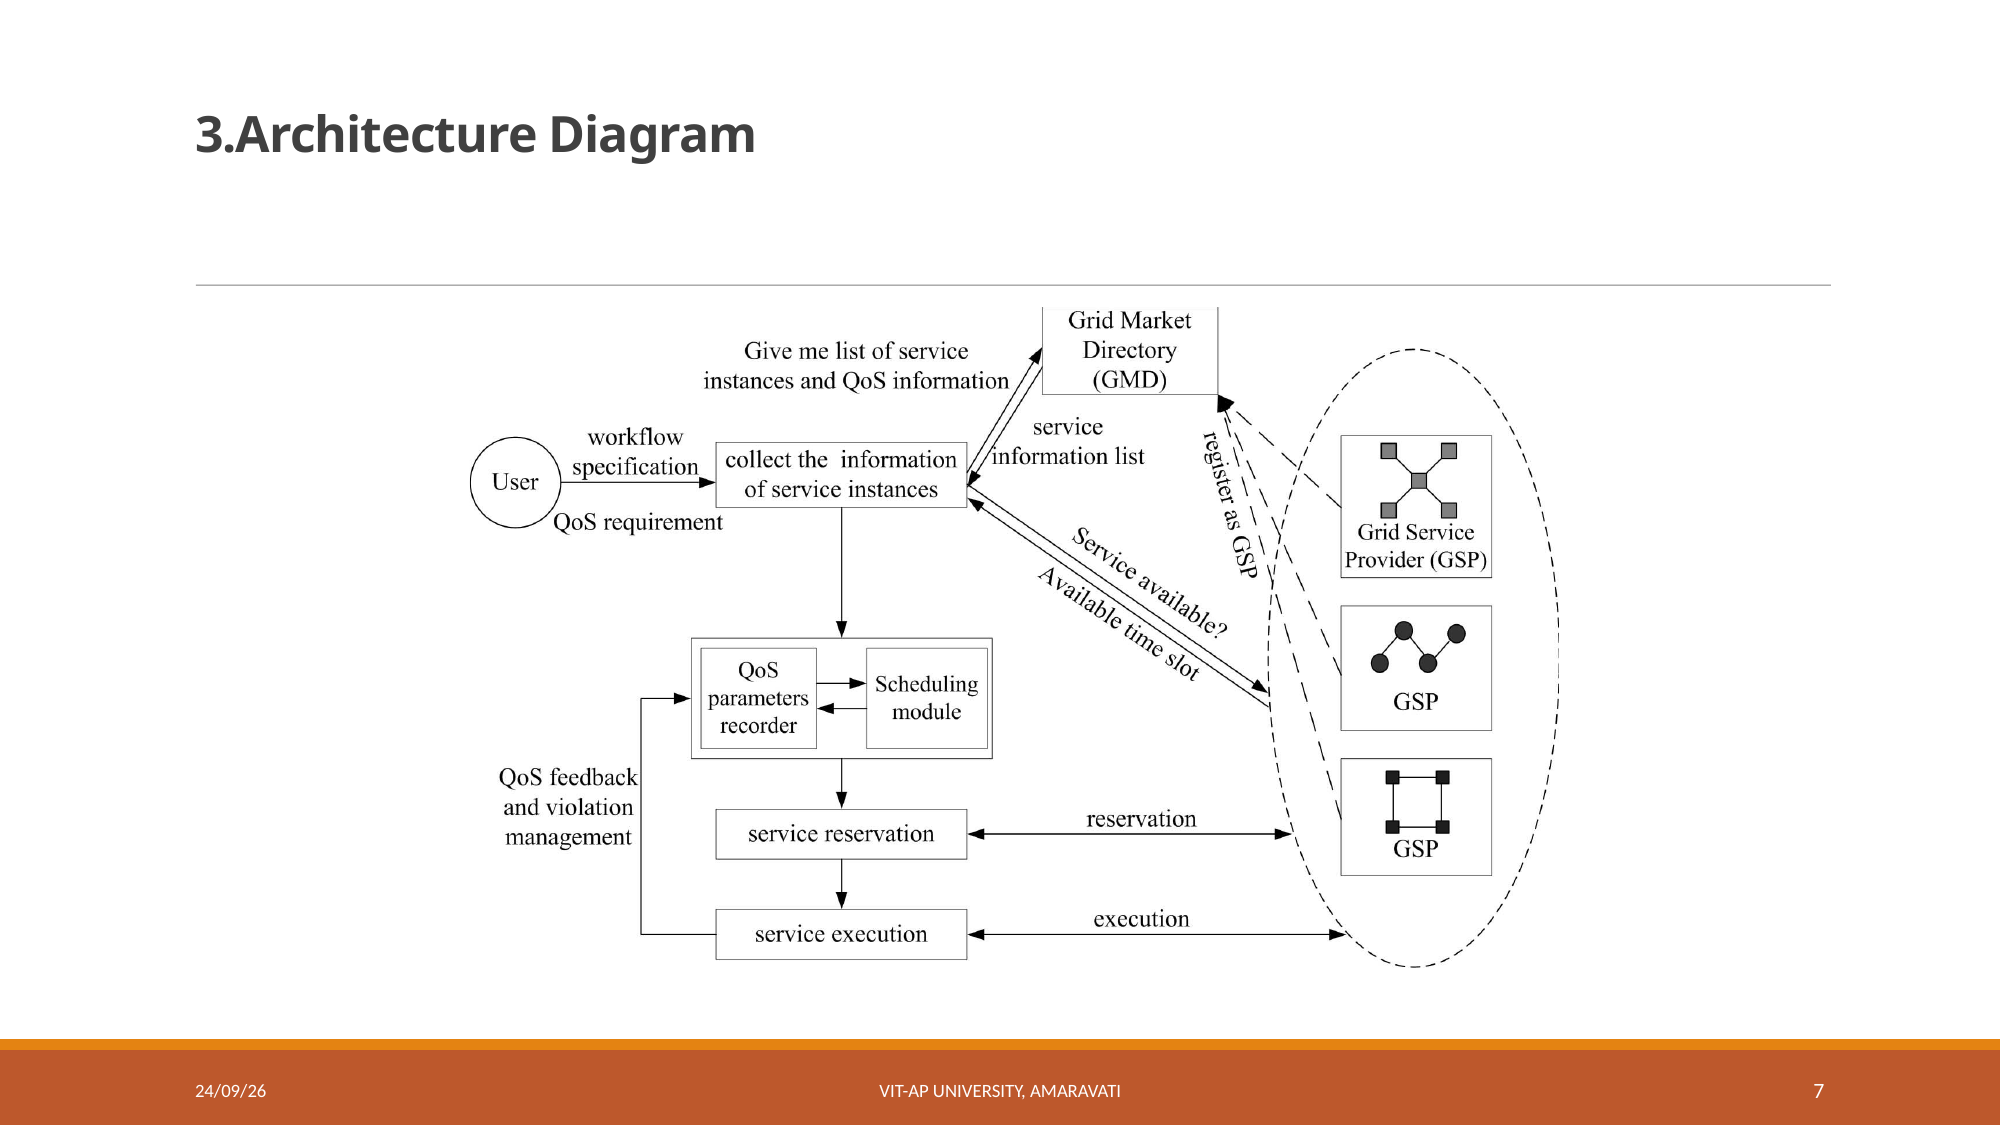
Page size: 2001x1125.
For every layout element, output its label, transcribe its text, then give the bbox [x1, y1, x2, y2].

picture [469, 307, 1559, 968]
footer VIT-AP University, Amaravati [604, 1059, 1396, 1120]
slide_number <number> [1624, 1059, 1840, 1120]
title 3.Architecture Diagram [180, 47, 1830, 171]
slide_number 14/09/17 [180, 1059, 586, 1120]
